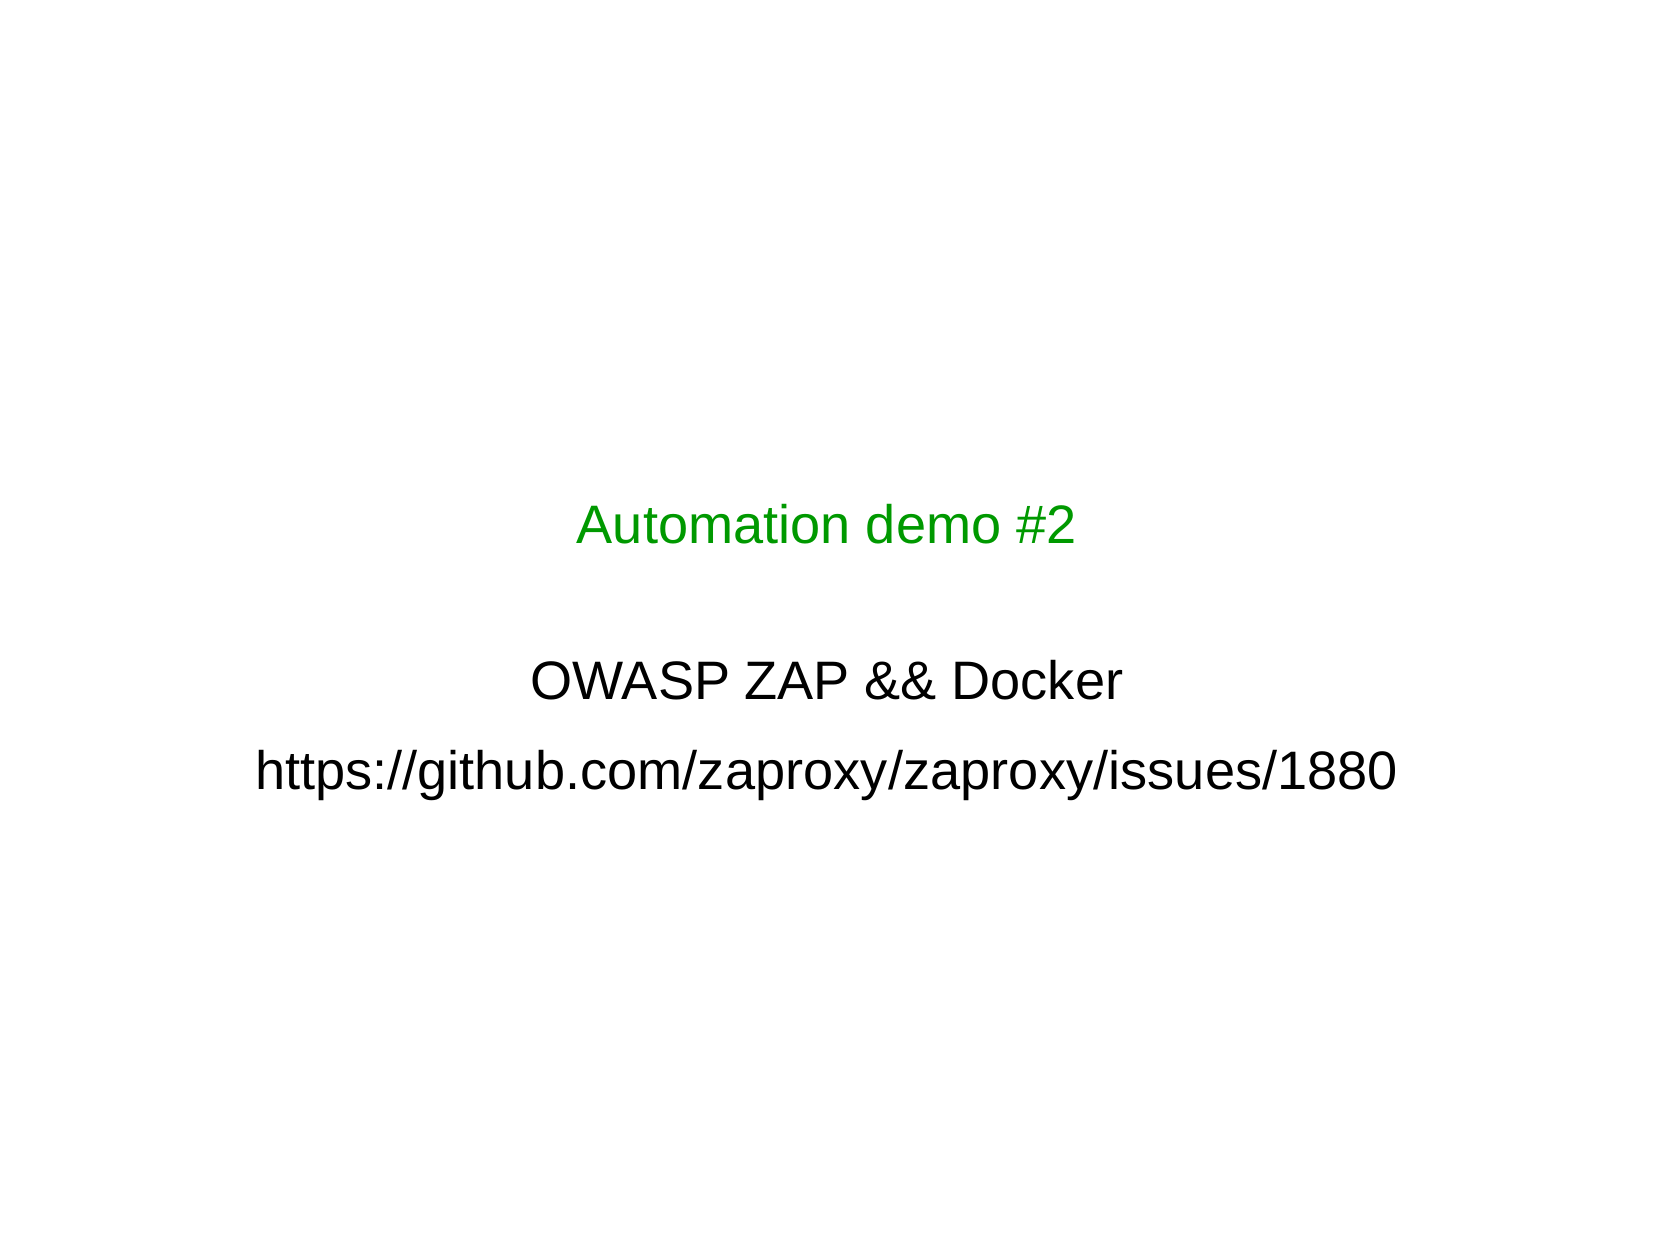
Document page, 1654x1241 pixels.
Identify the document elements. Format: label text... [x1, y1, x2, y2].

text_box Automation demo #2 OWASP ZAP && Docker https://github.com/zaproxy/zaproxy/issues/1880 [240, 486, 1414, 809]
